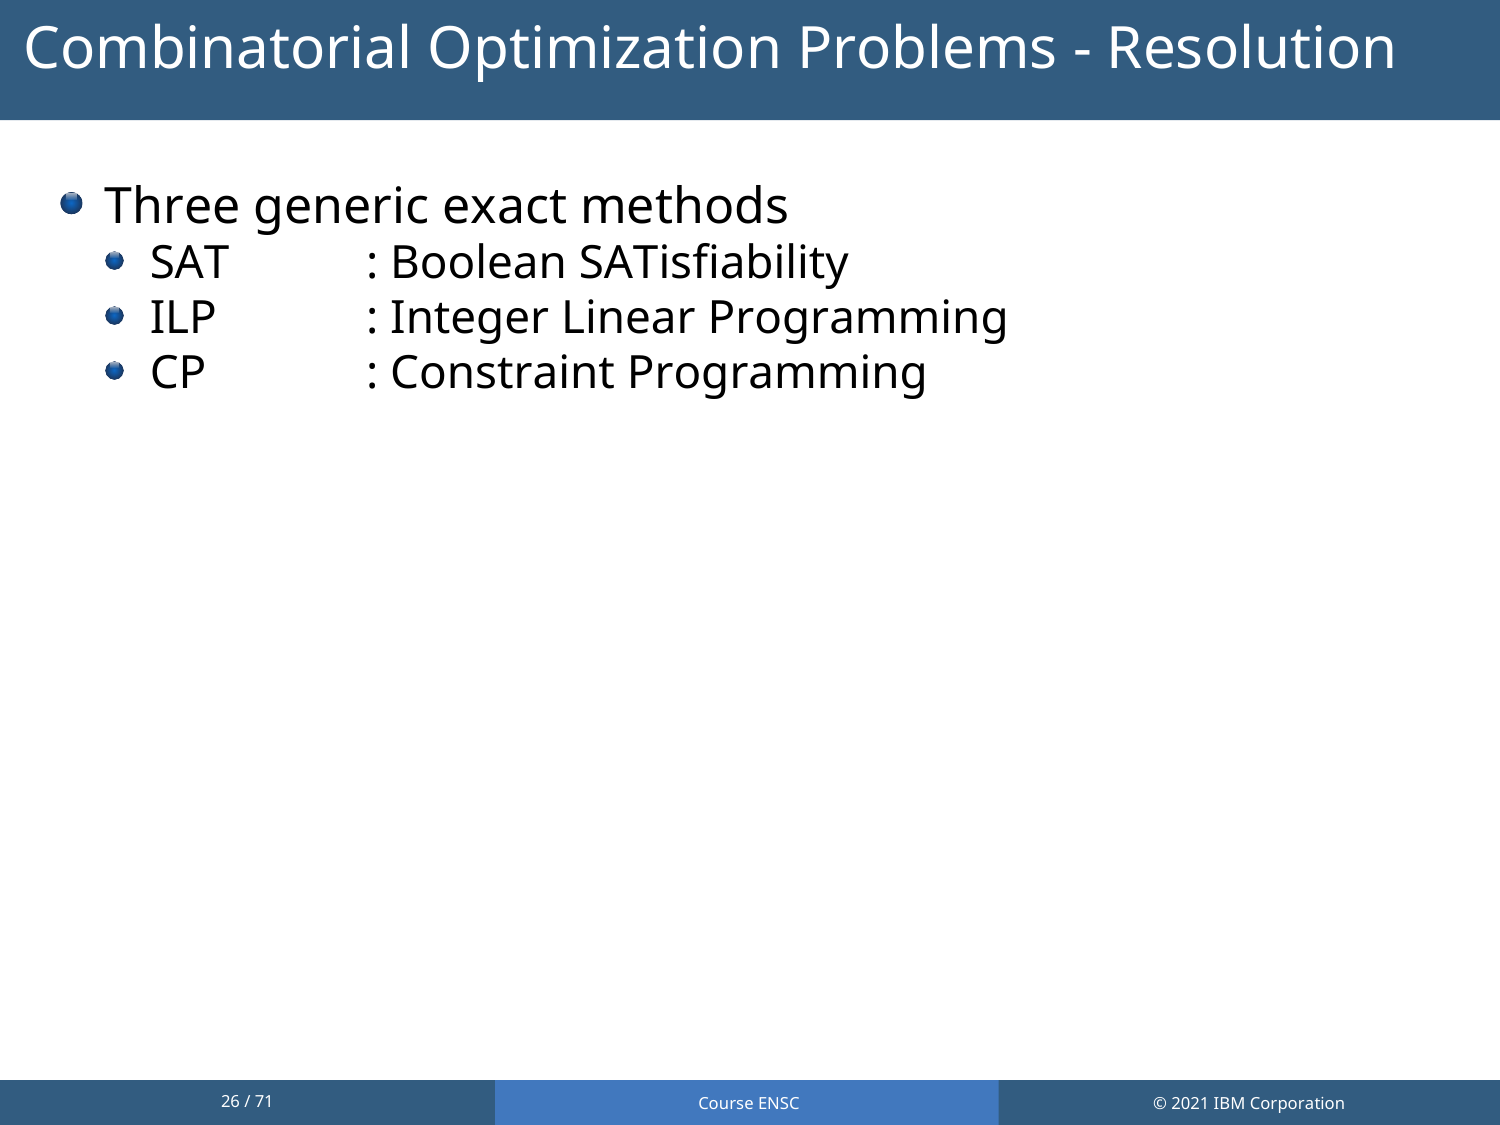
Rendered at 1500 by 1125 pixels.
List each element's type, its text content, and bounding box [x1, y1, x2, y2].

title Combinatorial Optimization Problems - Resolution [0, 0, 1500, 121]
list Three generic exact methods SAT : Boolean SATisfiability ILP : Integer Linear Programming CP : Constraint Programming [45, 165, 1441, 1036]
